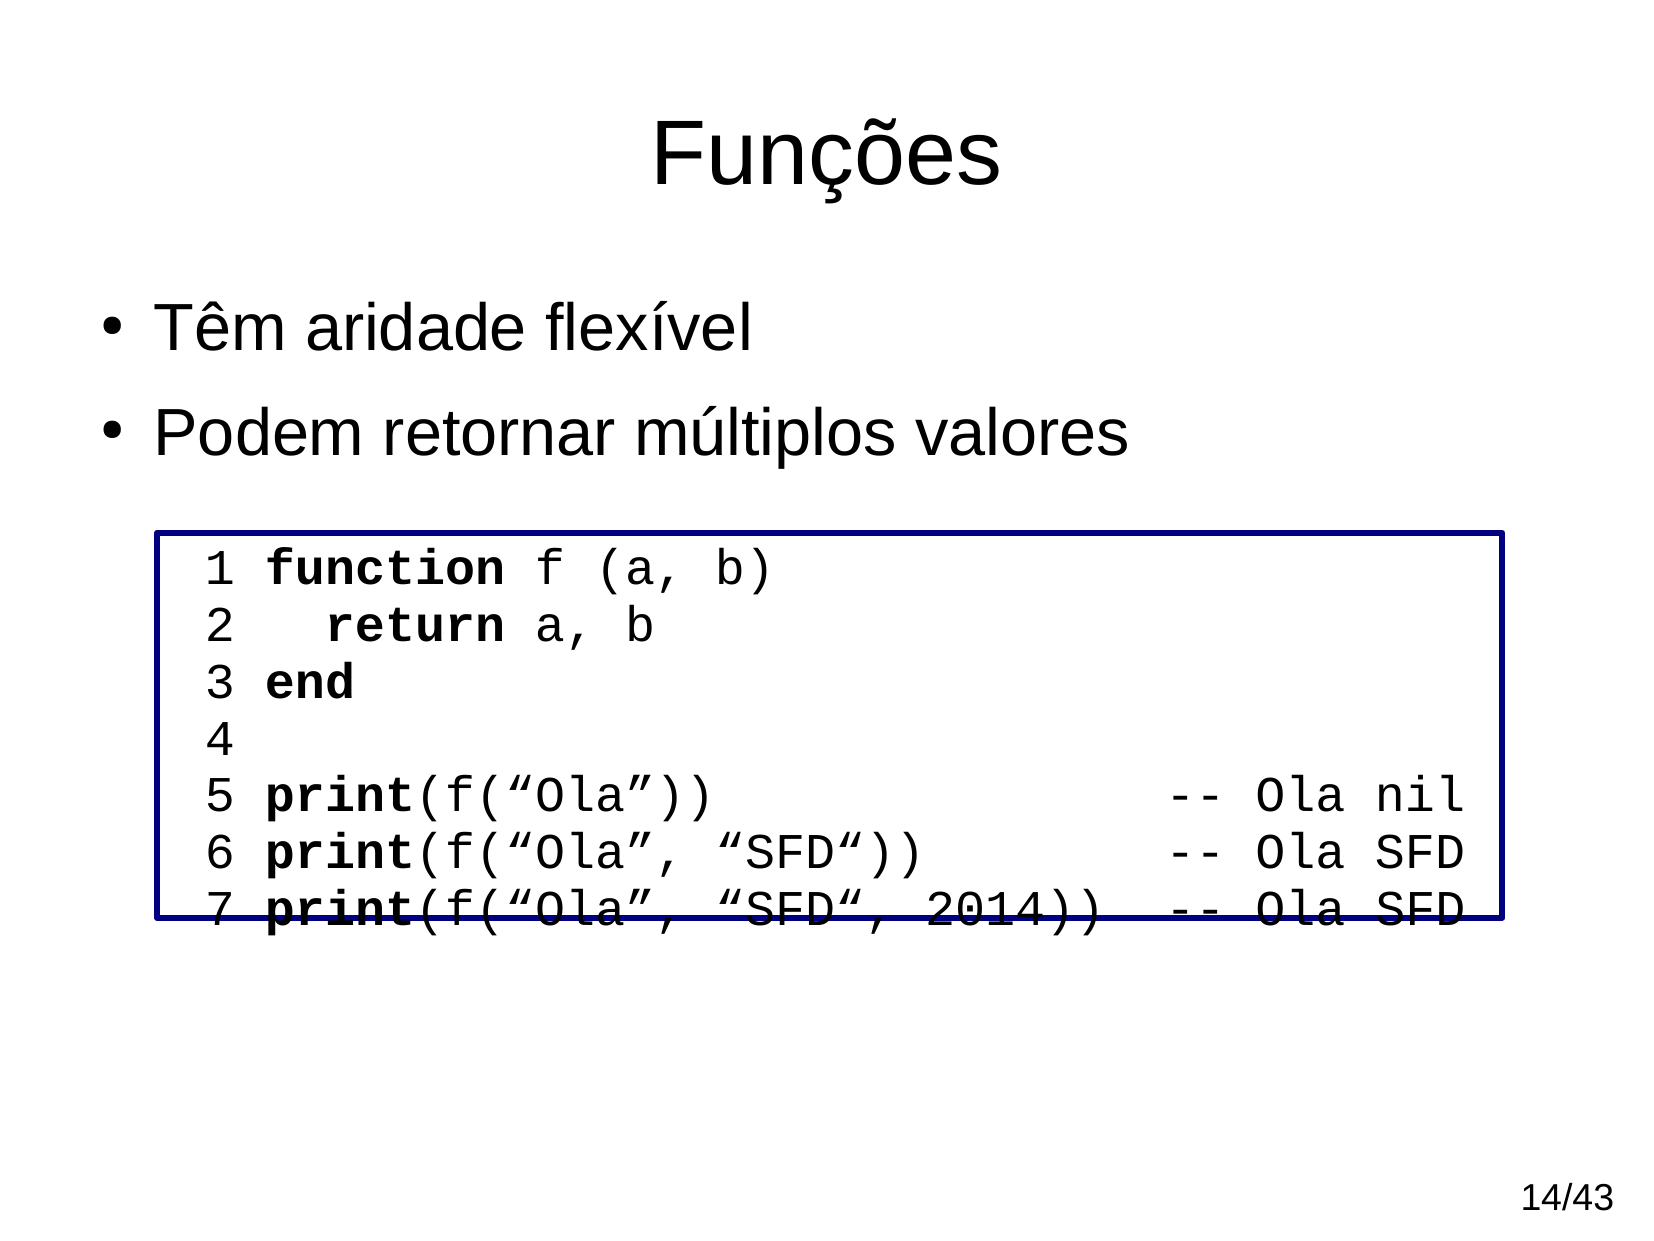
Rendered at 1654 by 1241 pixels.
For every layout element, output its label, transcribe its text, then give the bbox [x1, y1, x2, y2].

text_box 1 function f (a, b) 2 return a, b 3 end 4 5 print(f(“Ola”)) -- Ola nil 6 print(f(“Ola”, “SFD“)) -- Ola SFD 7 print(f(“Ola”, “SFD“, 2014)) -- Ola SFD [157, 532, 1503, 918]
title Funções [82, 49, 1571, 257]
list Têm aridade flexível Podem retornar múltiplos valores [82, 290, 1571, 1109]
text_box 14/43 [1495, 1168, 1630, 1239]
